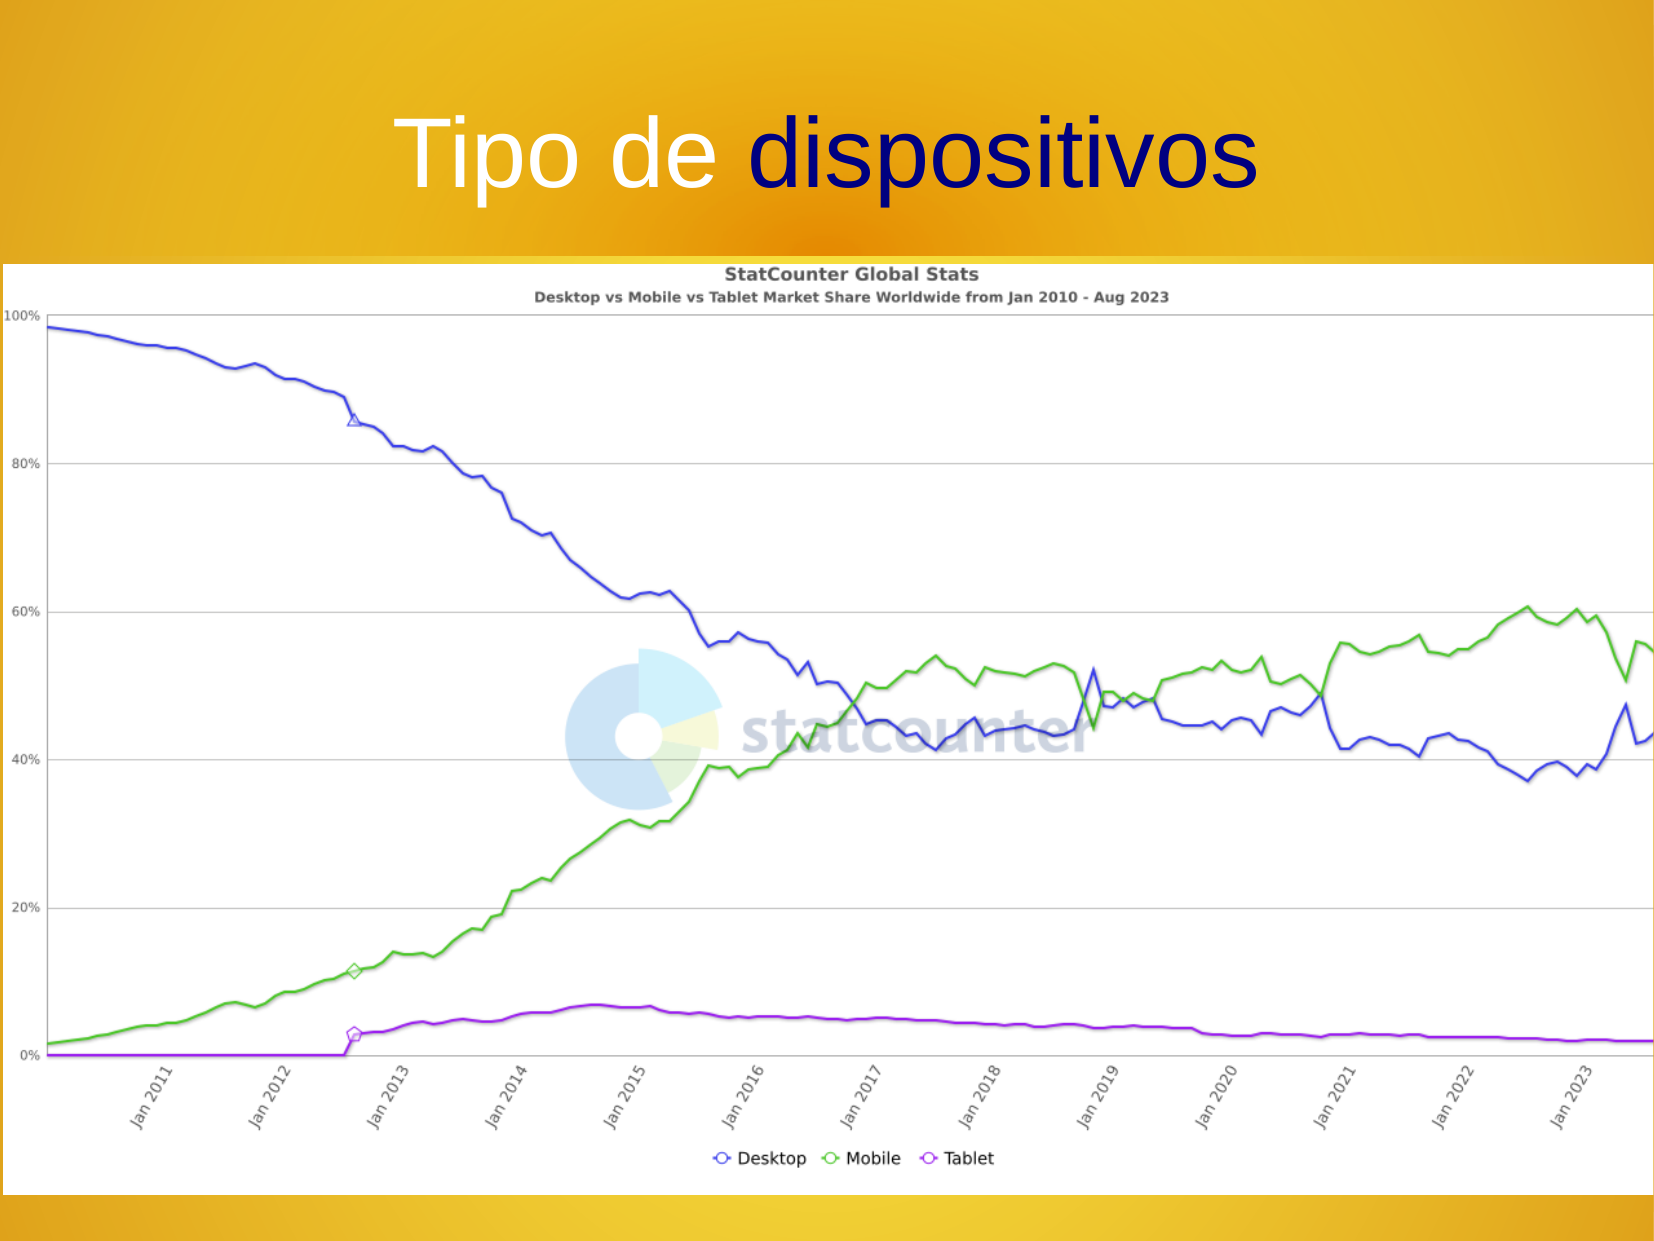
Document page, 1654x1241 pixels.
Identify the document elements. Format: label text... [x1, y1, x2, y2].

picture [3, 264, 1654, 1195]
title Tipo de dispositivos [82, 49, 1571, 257]
